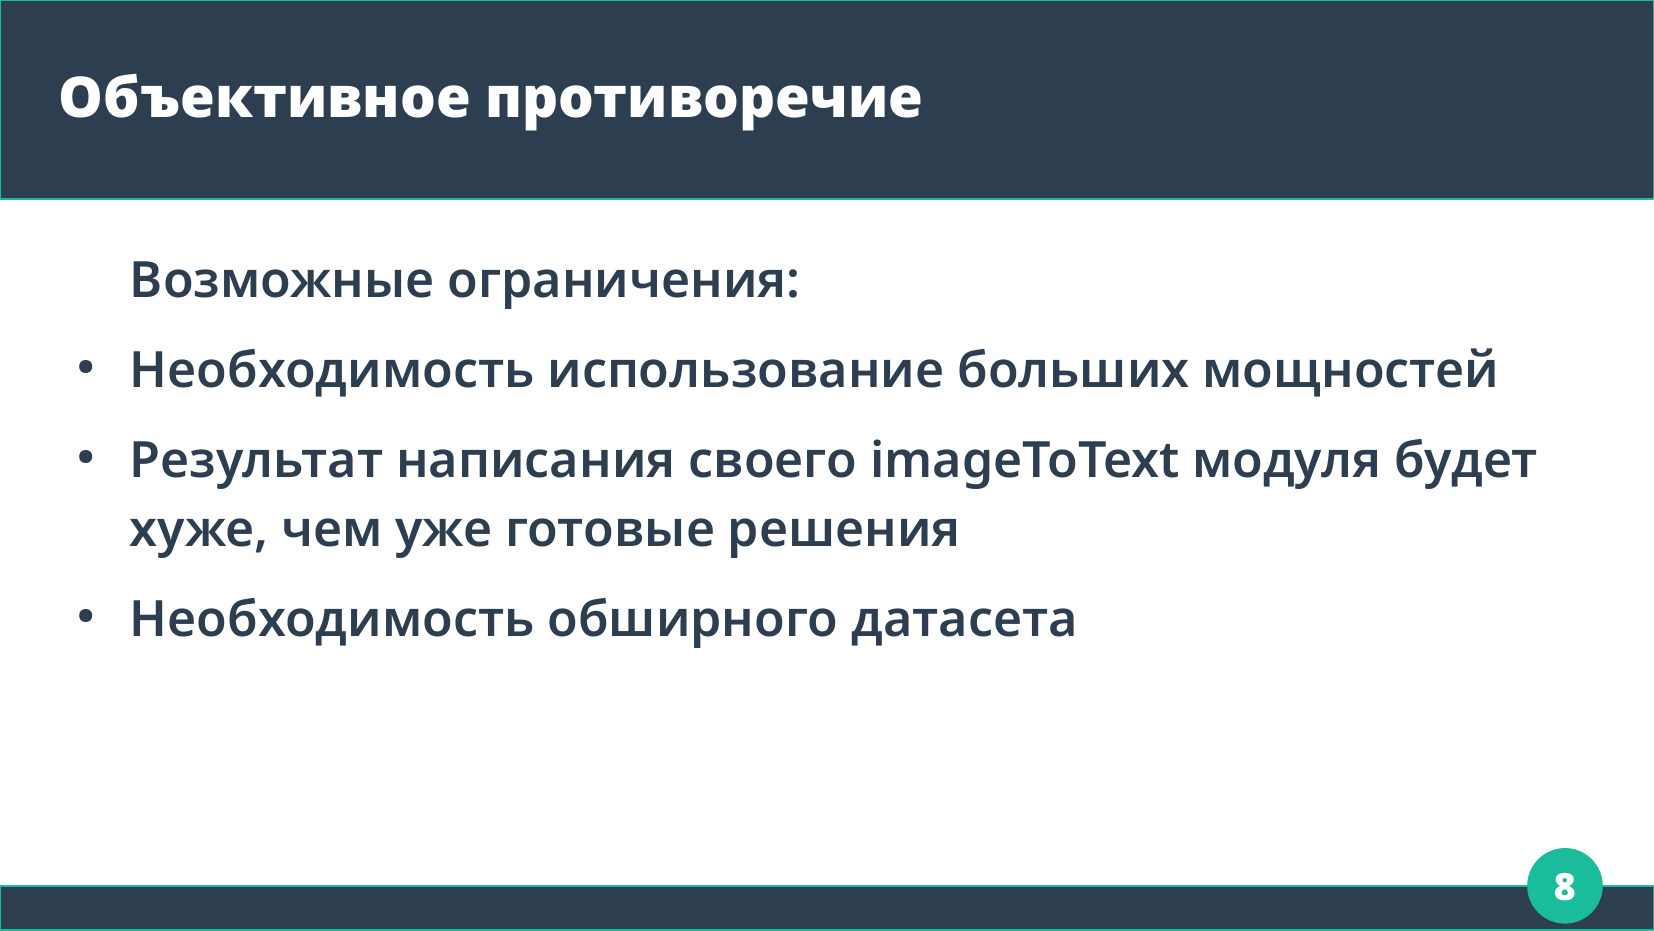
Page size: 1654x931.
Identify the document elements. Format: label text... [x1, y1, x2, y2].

title Объективное противоречие [59, 37, 1595, 156]
list Возможные ограничения: Необходимость использование больших мощностей Результат написания своего imageToText модуля будет хуже, чем уже готовые решения Необходимость обширного датасета [59, 243, 1595, 864]
